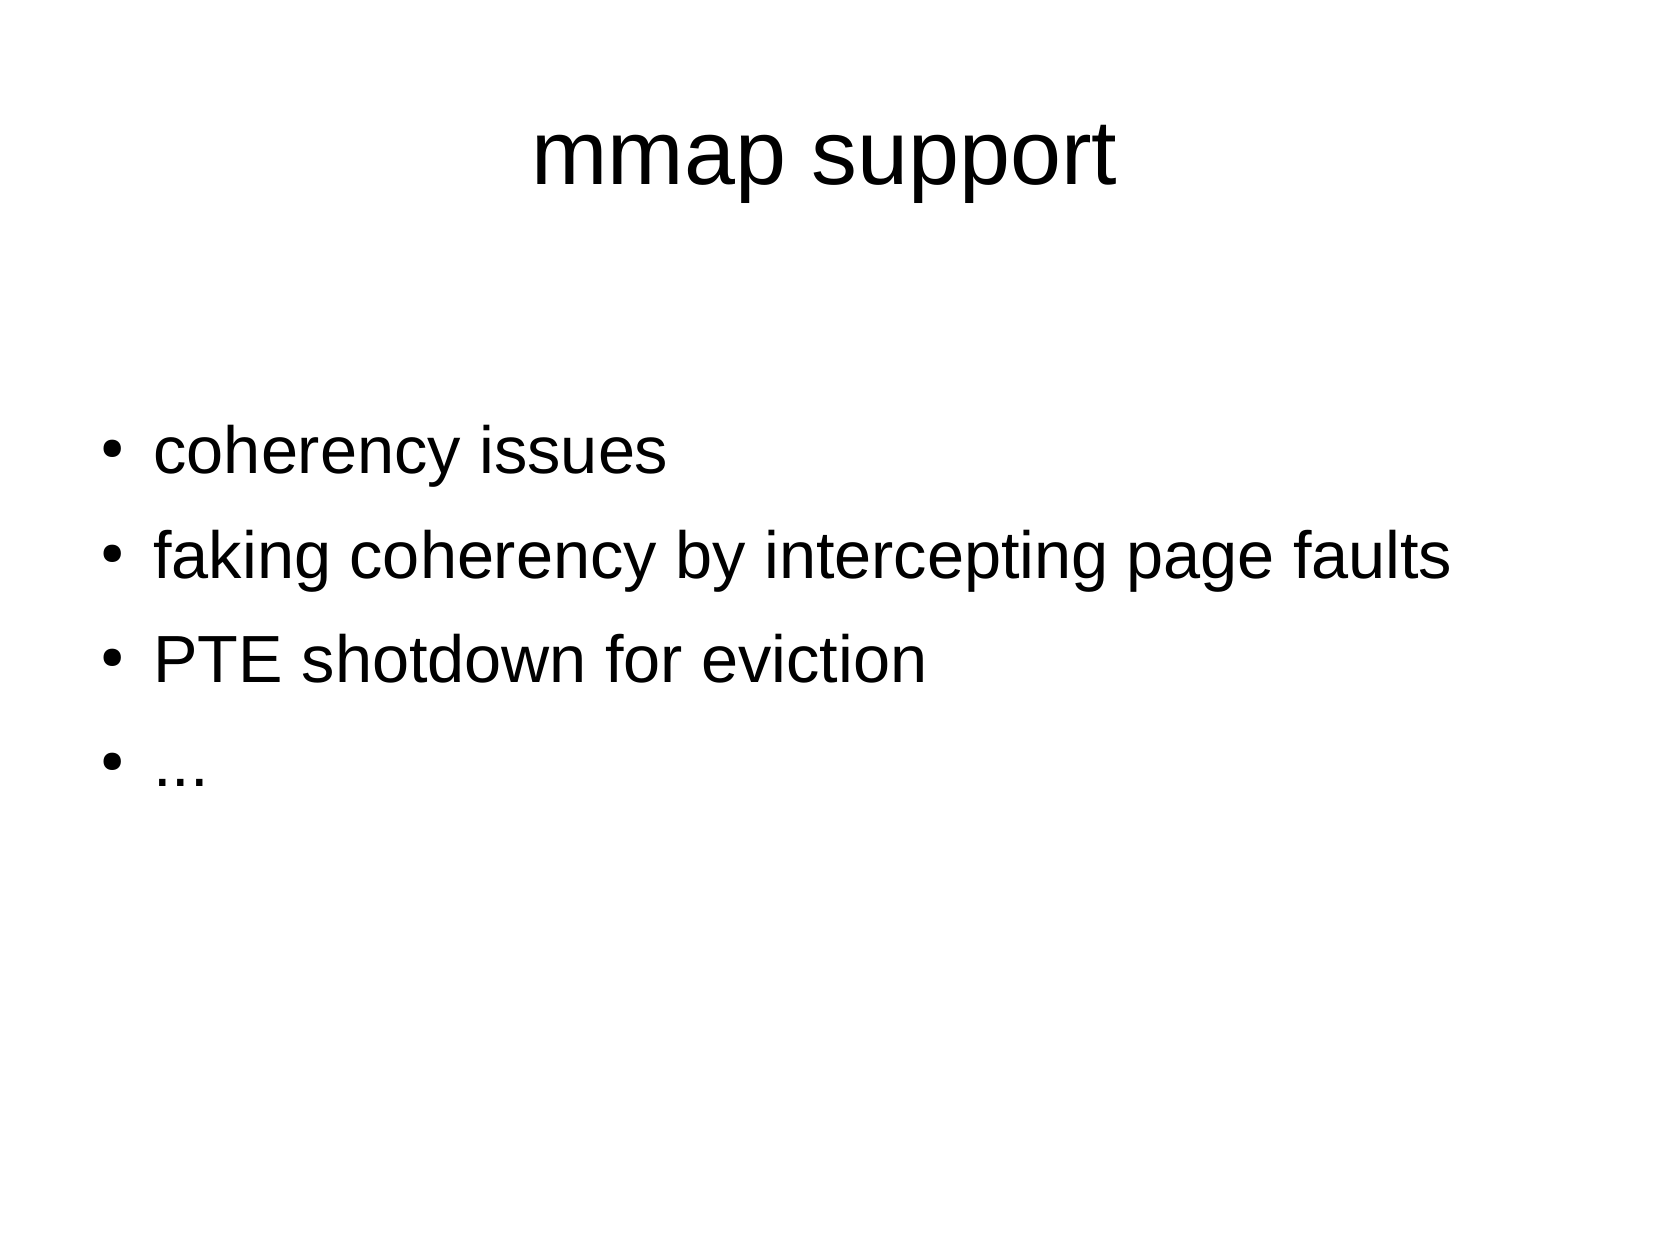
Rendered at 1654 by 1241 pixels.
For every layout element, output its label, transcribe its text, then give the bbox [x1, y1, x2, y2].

list coherency issues faking coherency by intercepting page faults PTE shotdown for eviction ... [82, 413, 1571, 1109]
title mmap support [82, 49, 1571, 257]
